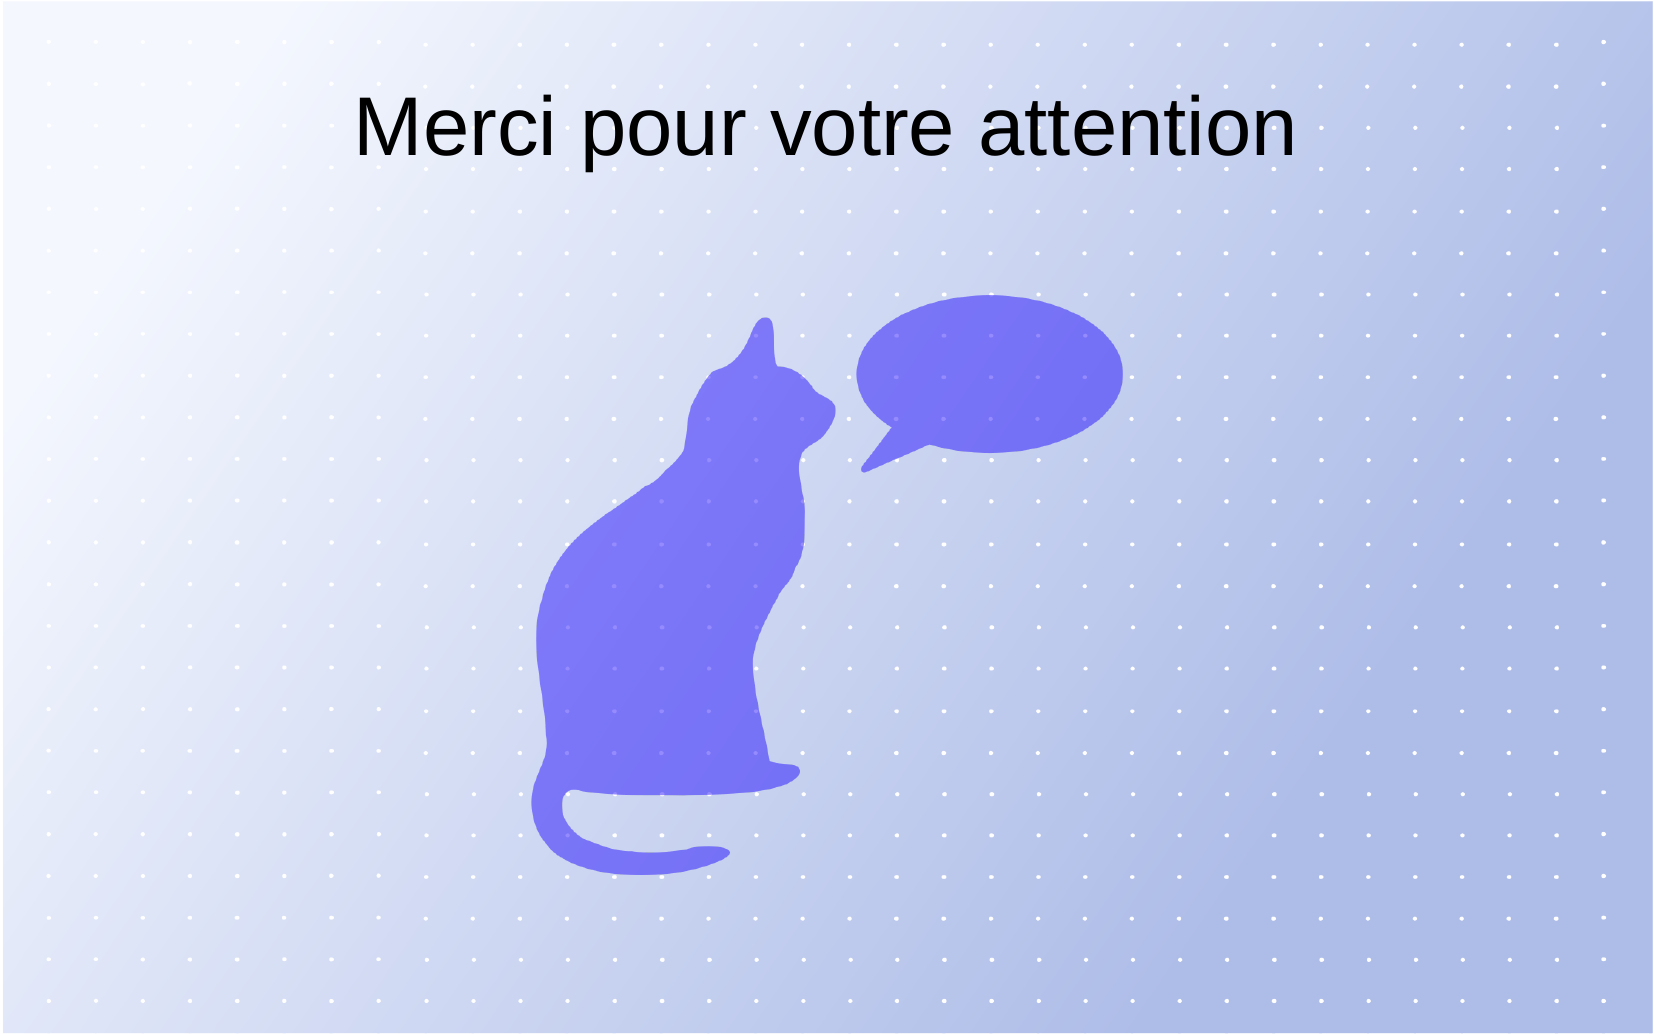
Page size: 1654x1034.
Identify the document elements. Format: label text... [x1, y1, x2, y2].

picture [531, 295, 1123, 875]
title Merci pour votre attention [82, 41, 1571, 214]
